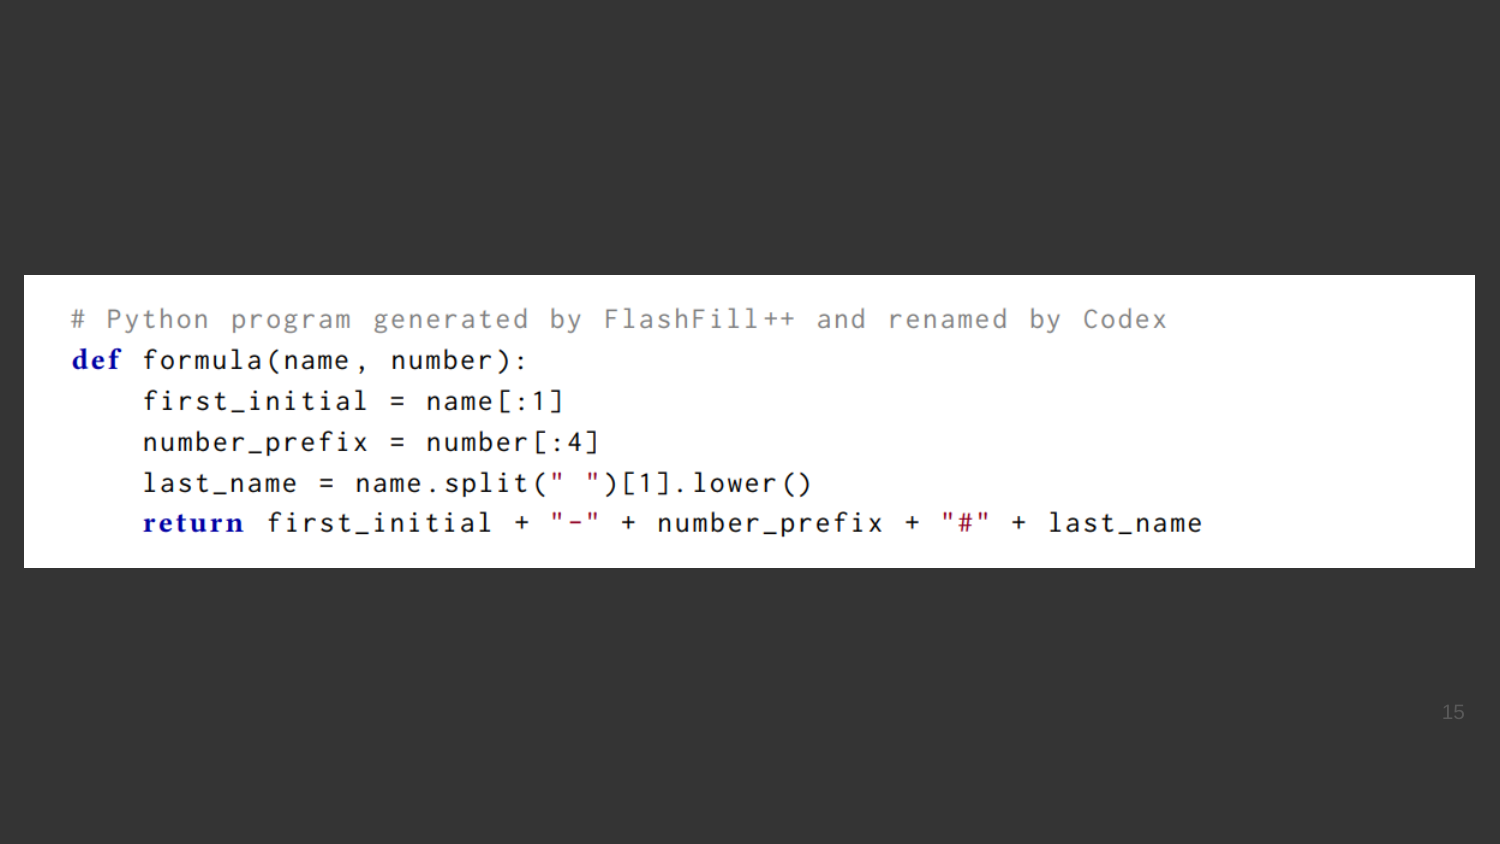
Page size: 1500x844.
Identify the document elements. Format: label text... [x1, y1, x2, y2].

picture [24, 275, 1475, 568]
slide_number <number> [1389, 679, 1480, 744]
